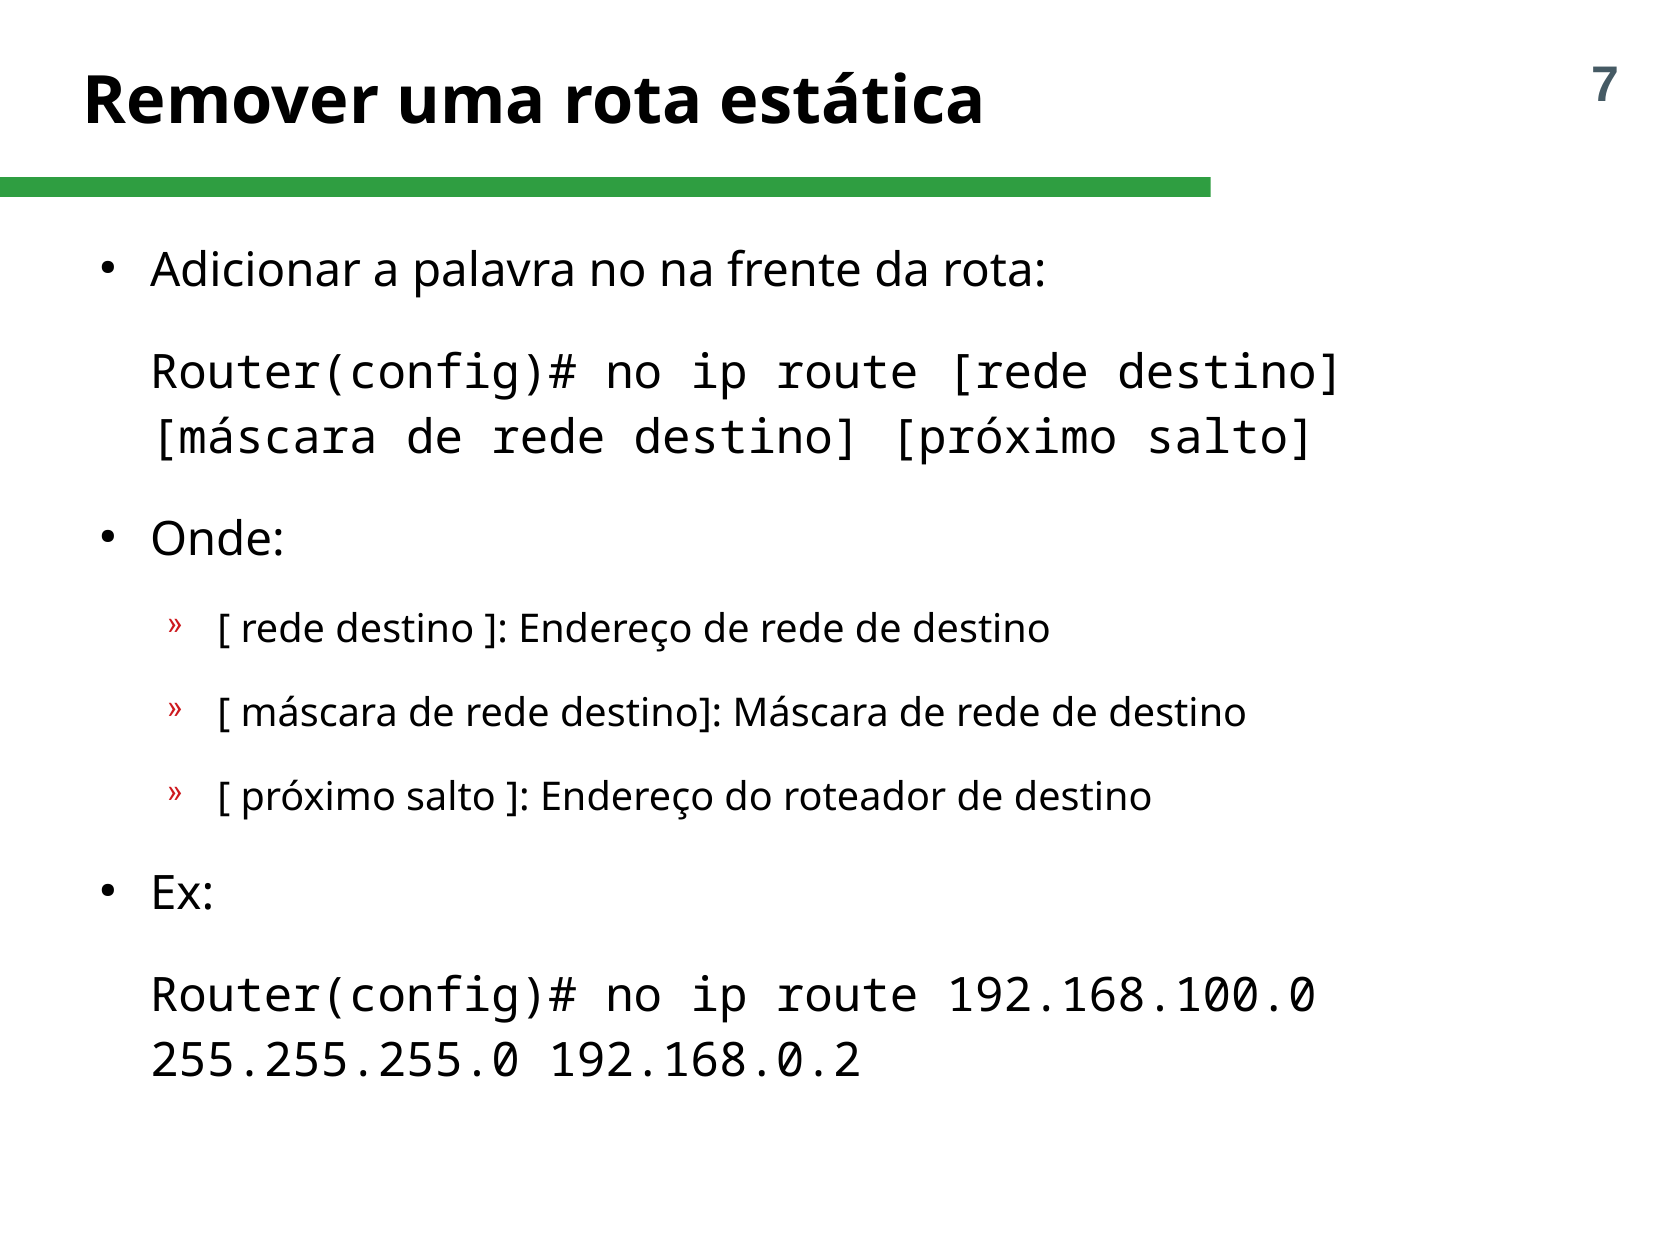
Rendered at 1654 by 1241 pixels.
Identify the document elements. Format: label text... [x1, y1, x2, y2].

list Adicionar a palavra no na frente da rota: Router(config)# no ip route [rede destino] [máscara de rede destino] [próximo salto] Onde: [ rede destino ]: Endereço de rede de destino [ máscara de rede destino]: Máscara de rede de destino [ próximo salto ]: Endereço do roteador de destino Ex: Router(config)# no ip route 192.168.100.0 255.255.255.0 192.168.0.2 [82, 236, 1571, 1093]
title Remover uma rota estática [82, 0, 1152, 202]
